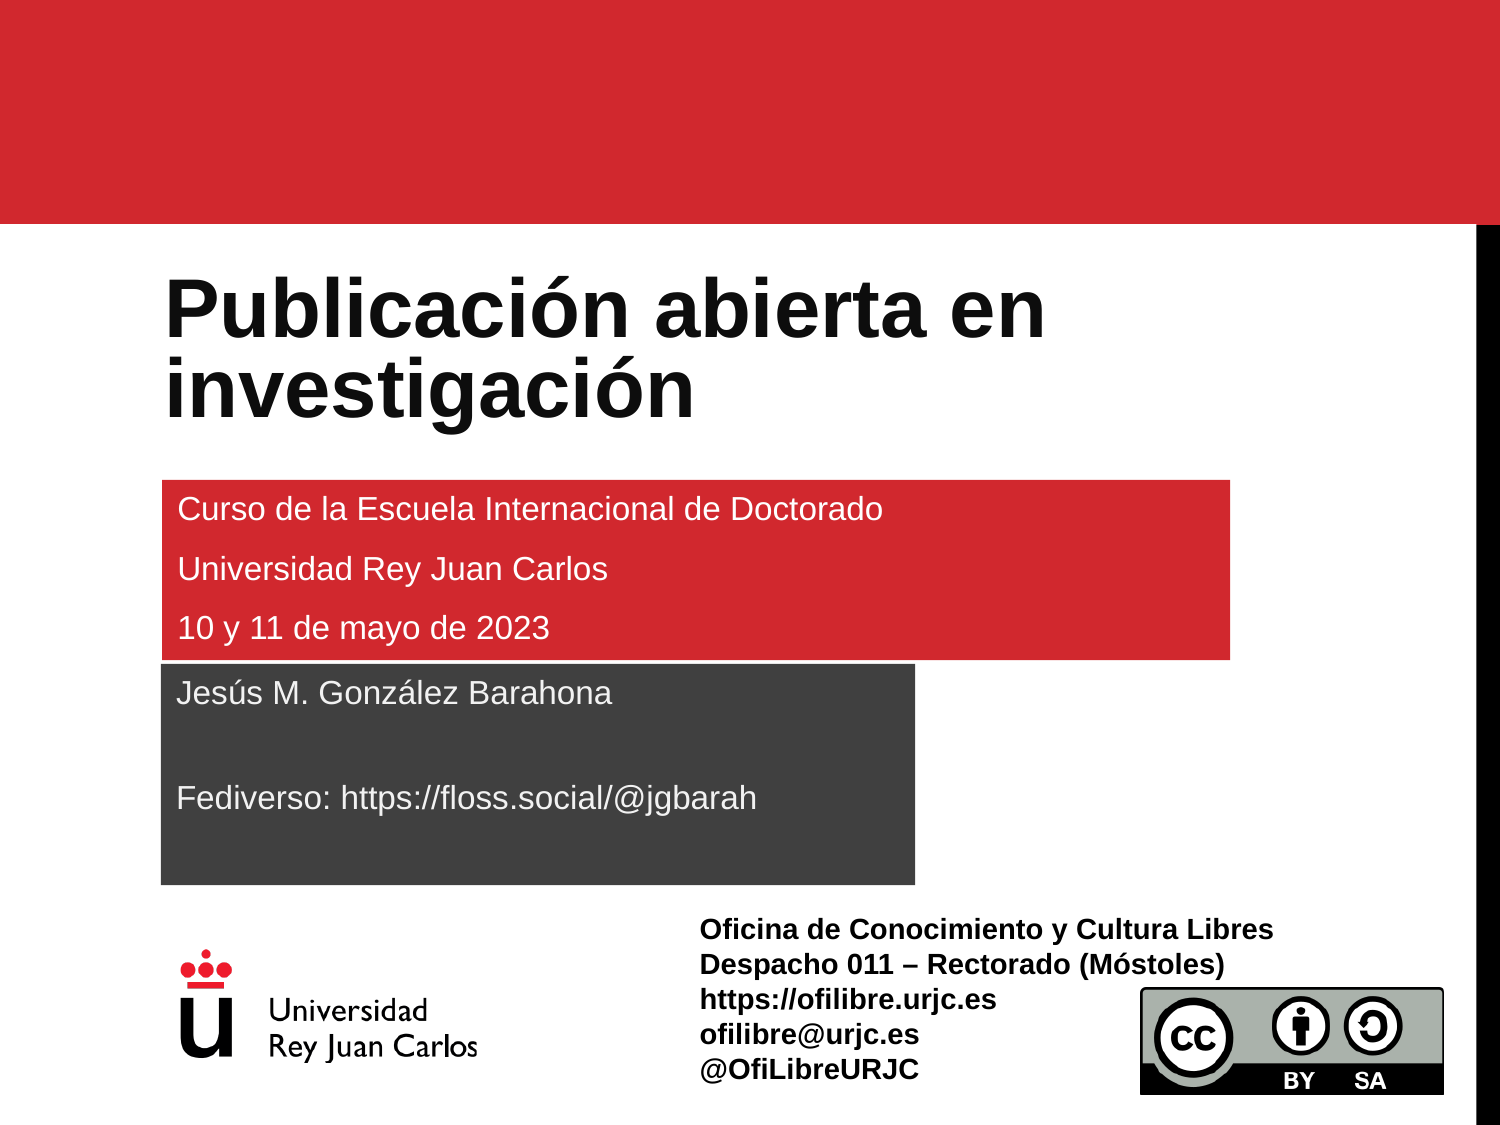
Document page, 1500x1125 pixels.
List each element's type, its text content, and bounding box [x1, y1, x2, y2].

picture [180, 949, 477, 1063]
text_box Curso de la Escuela Internacional de Doctorado Universidad Rey Juan Carlos 10 y 11 de mayo de 2023 [162, 479, 1231, 661]
picture [1140, 987, 1444, 1096]
text_box Oficina de Conocimiento y Cultura Libres Despacho 011 – Rectorado (Móstoles) https://ofilibre.urjc.es ofilibre@urjc.es @OfiLibreURJC [684, 902, 1306, 1097]
text_box [0, 0, 1500, 224]
text_box Publicación abierta en investigación [149, 179, 1382, 521]
text_box Jesús M. González Barahona Fediverso: https://floss.social/@jgbarah [160, 663, 916, 886]
